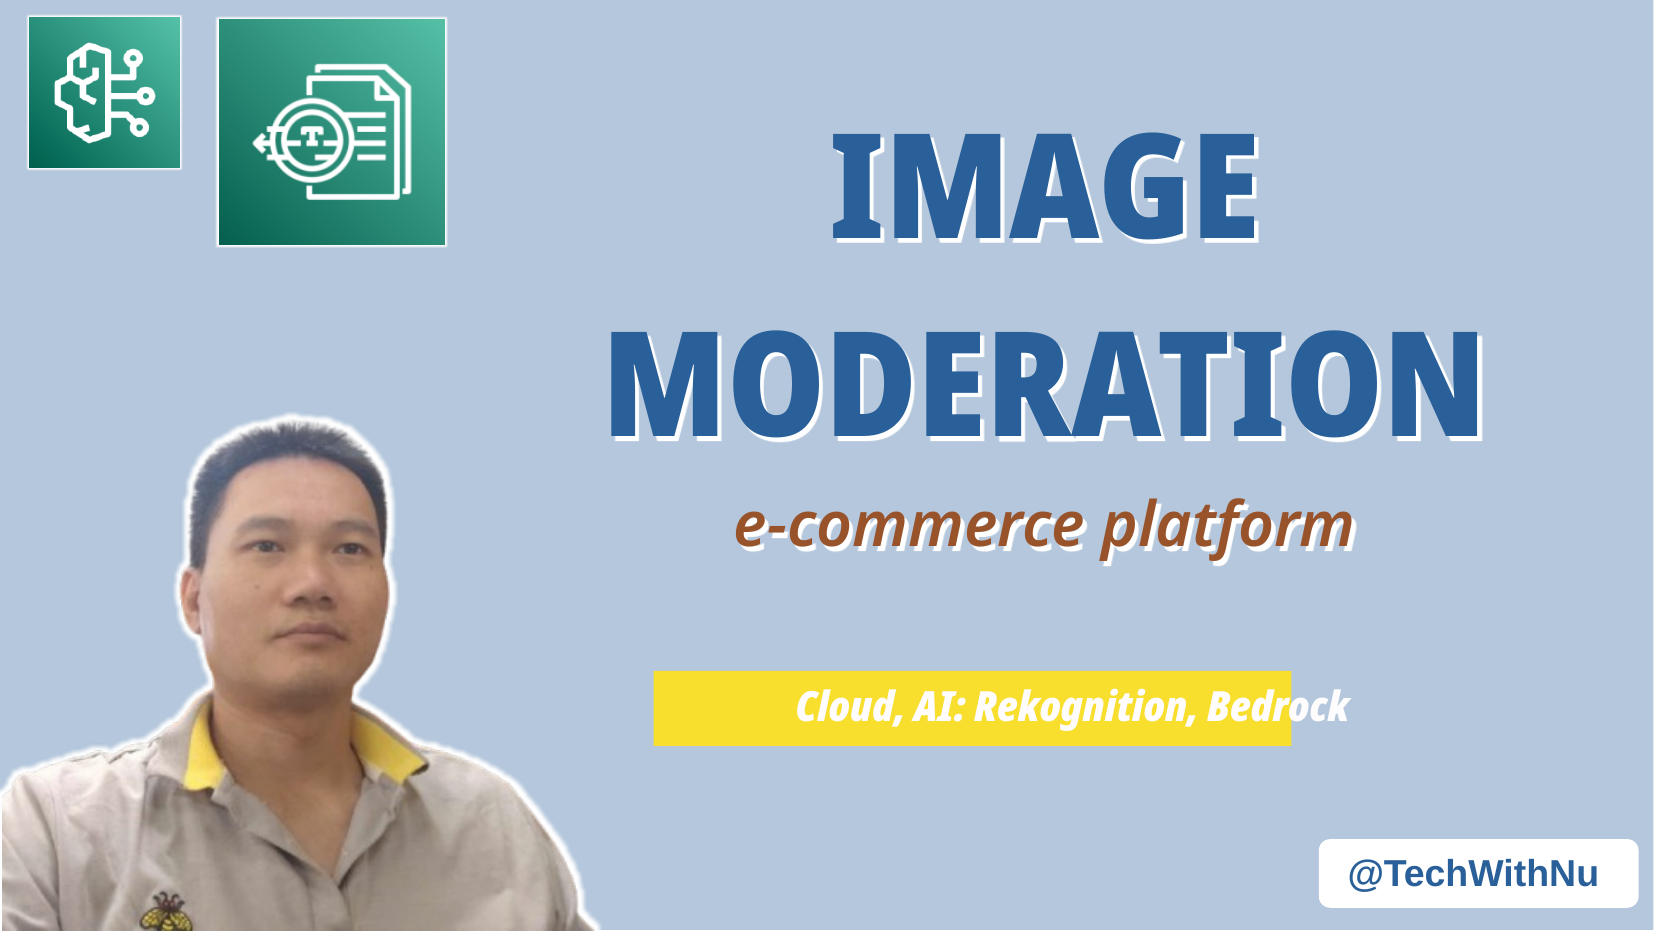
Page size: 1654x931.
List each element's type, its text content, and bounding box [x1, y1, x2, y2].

text_box IMAGE MODERATION e-commerce platform [463, 75, 1627, 573]
text_box @TechWithNu [1332, 845, 1633, 931]
text_box Cloud, AI: Rekognition, Bedrock [754, 669, 1392, 774]
text_box [653, 670, 754, 746]
picture [2, 28, 679, 931]
picture [29, 17, 180, 168]
picture [219, 19, 445, 245]
text_box [1318, 839, 1639, 908]
